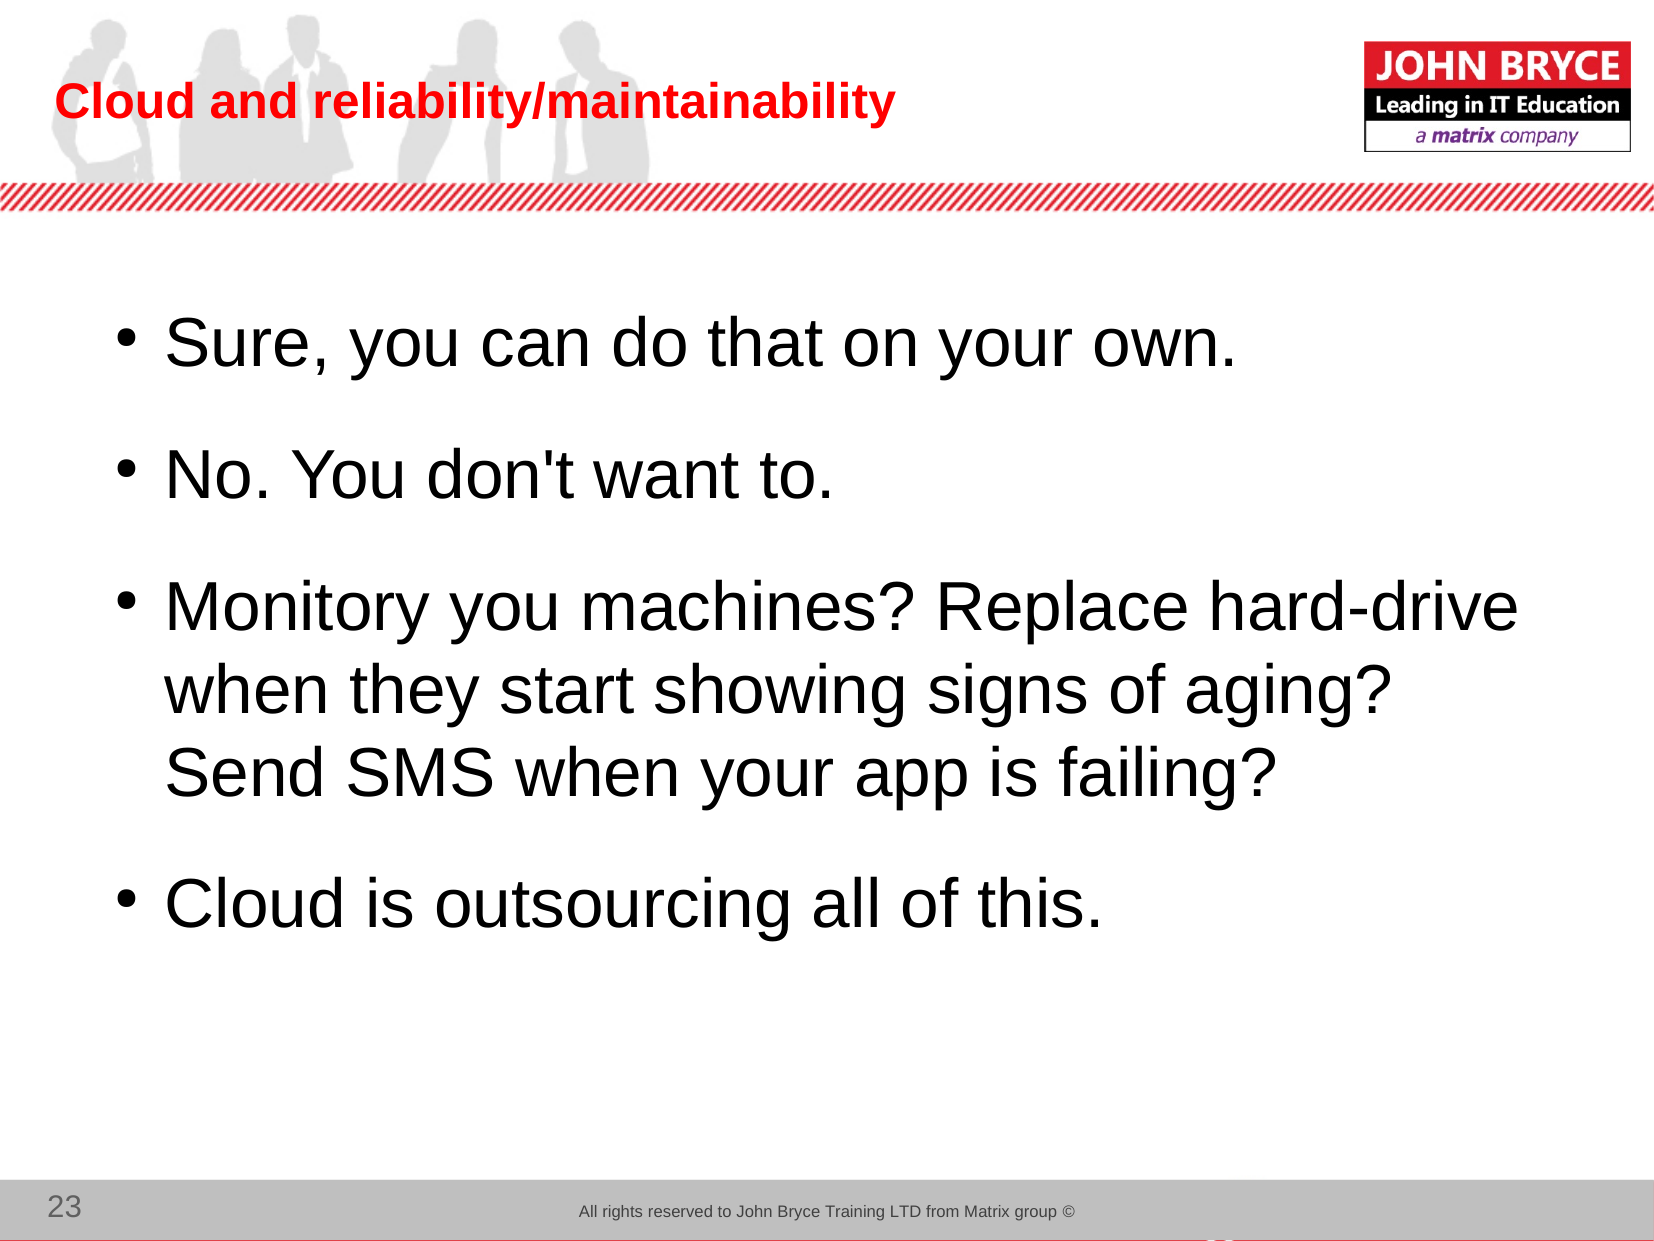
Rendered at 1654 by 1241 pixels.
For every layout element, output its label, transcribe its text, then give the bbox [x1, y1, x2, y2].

list Sure, you can do that on your own. No. You don't want to. Monitory you machines? Replace hard-drive when they start showing signs of aging? Send SMS when your app is failing? Cloud is outsourcing all of this. [82, 290, 1538, 1010]
title Cloud and reliability/maintainability [39, 0, 1528, 203]
picture [0, 0, 1654, 1179]
